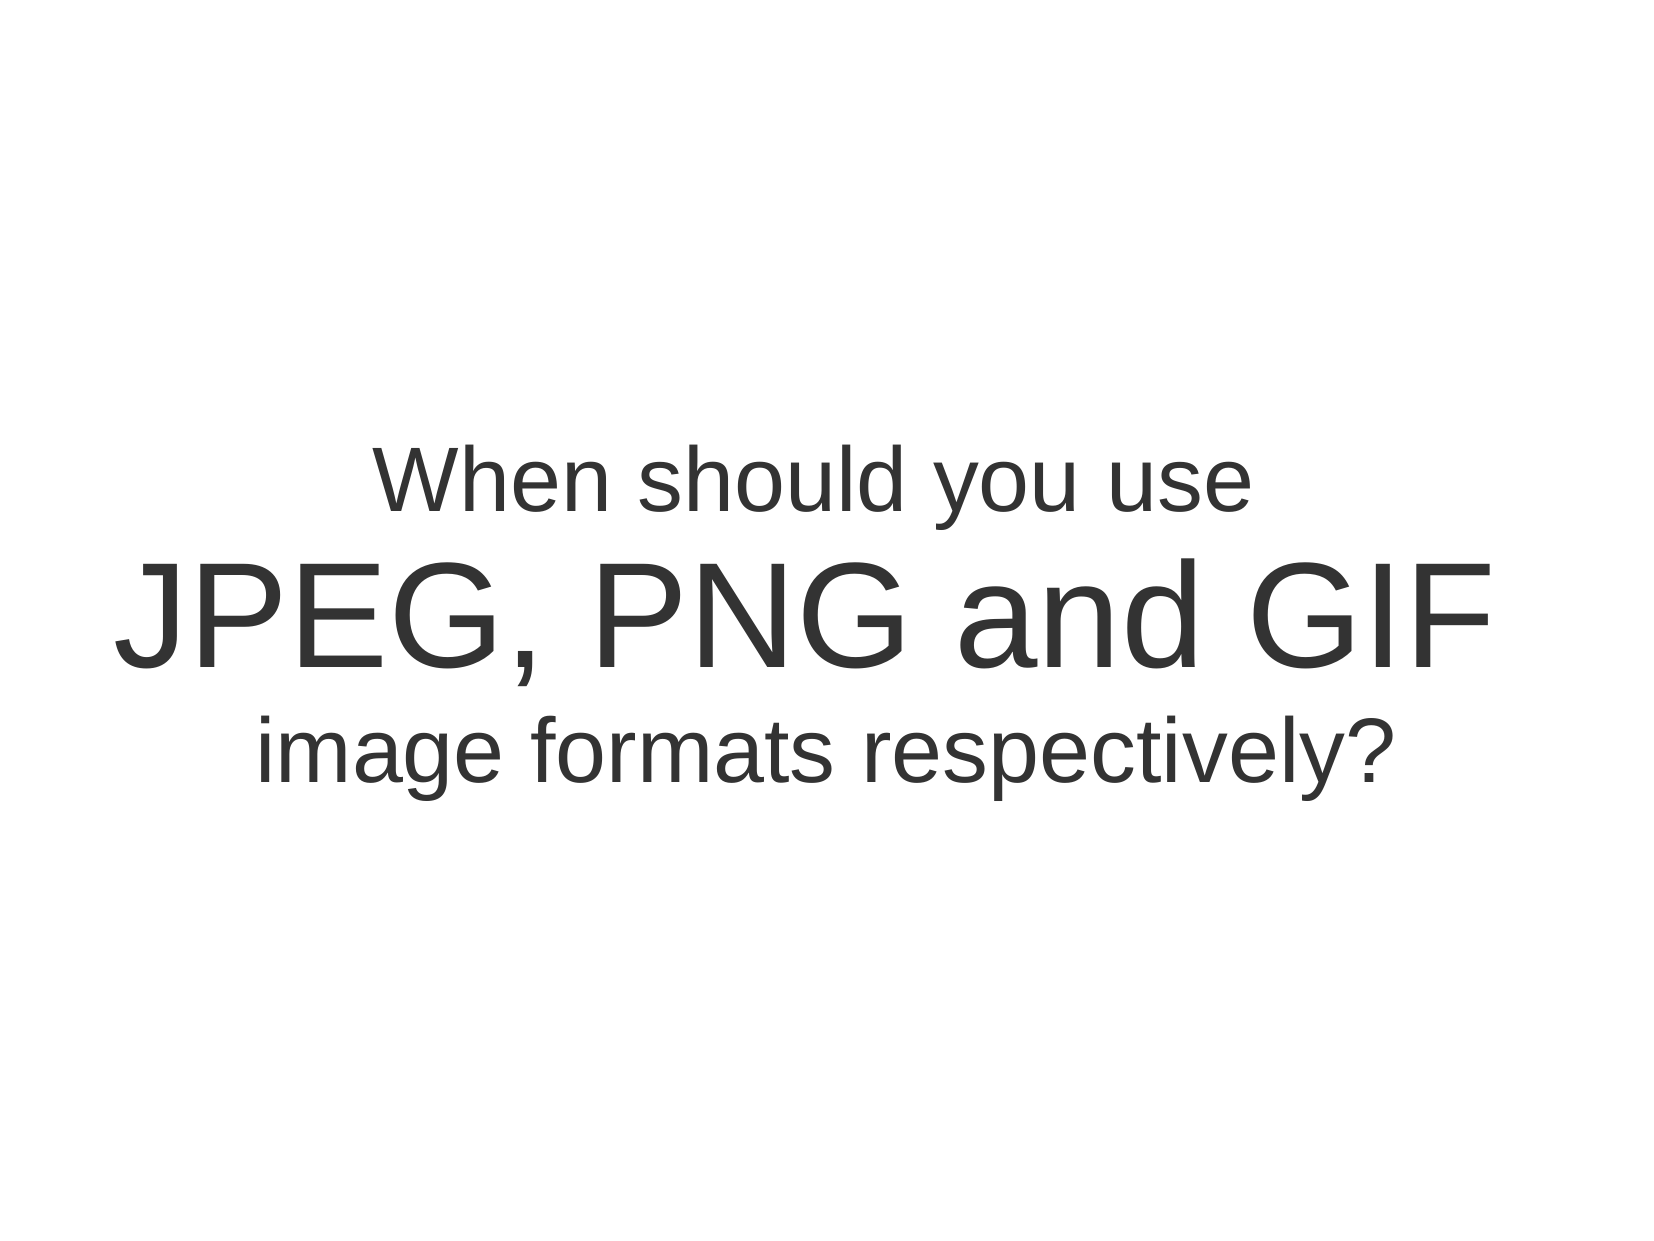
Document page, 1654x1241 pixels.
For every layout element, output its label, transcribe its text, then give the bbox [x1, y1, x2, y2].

subtitle When should you use JPEG, PNG and GIF image formats respectively? [82, 49, 1571, 1182]
